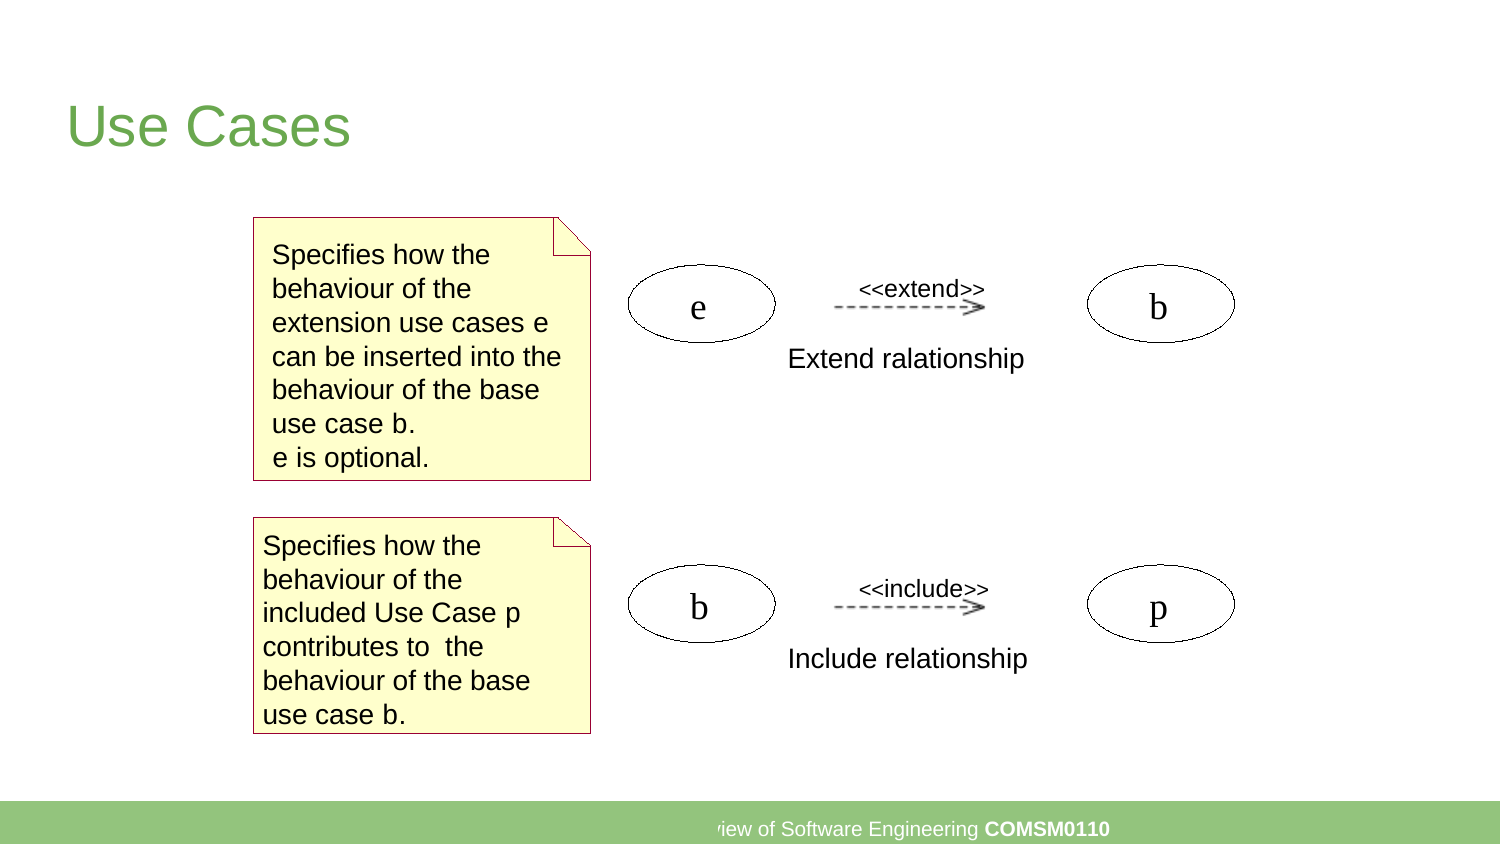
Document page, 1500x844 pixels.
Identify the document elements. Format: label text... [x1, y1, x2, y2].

text_box Specifies how the behaviour of the extension use cases e can be inserted into the behaviour of the base use case b. e is optional. [272, 237, 581, 473]
text_box e [675, 274, 732, 335]
text_box [581, 241, 591, 255]
text_box Specifies how the behaviour of the included Use Case p contributes to the behaviour of the base use case b. [262, 527, 544, 730]
chart [825, 279, 994, 336]
text_box [628, 564, 776, 643]
chart [825, 579, 994, 636]
text_box [554, 217, 578, 237]
text_box [628, 264, 776, 343]
text_box b [675, 574, 732, 635]
text_box [253, 217, 591, 481]
text_box <<include>> [843, 564, 1005, 611]
title Use Cases [51, 72, 1449, 167]
text_box [1087, 564, 1235, 643]
text_box p [1134, 574, 1191, 635]
text_box Extend ralationship [788, 340, 1025, 374]
text_box [1087, 264, 1235, 343]
text_box <<extend>> [843, 264, 1002, 311]
text_box b [1134, 274, 1191, 335]
text_box [253, 517, 591, 734]
text_box Include relationship [788, 640, 1028, 674]
